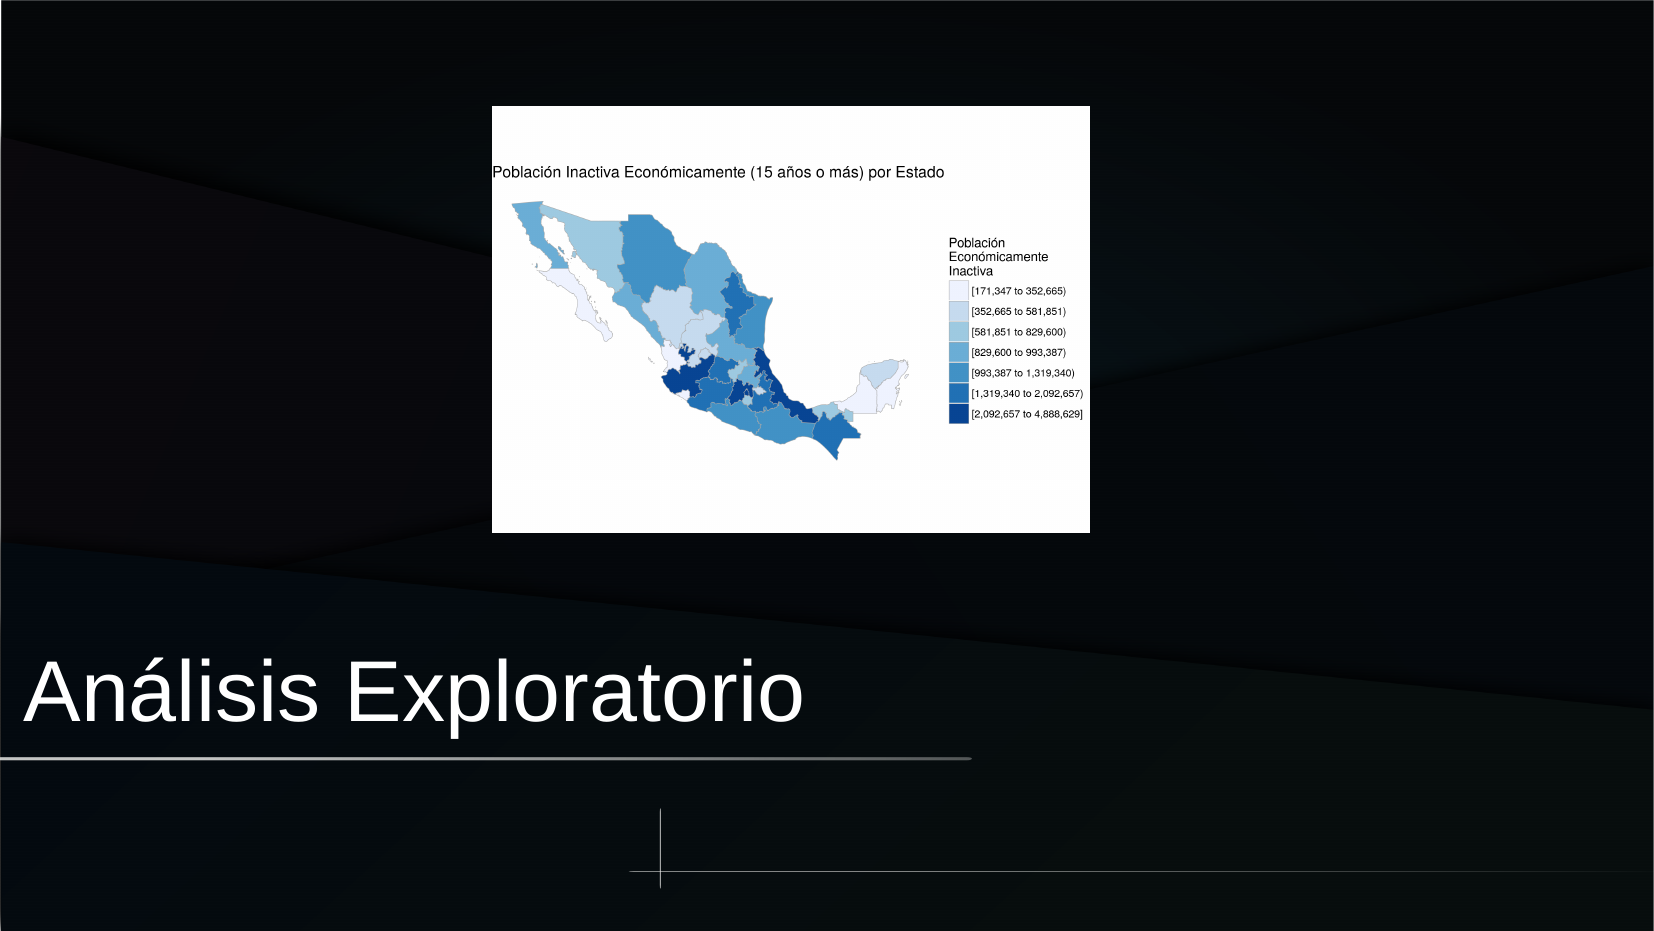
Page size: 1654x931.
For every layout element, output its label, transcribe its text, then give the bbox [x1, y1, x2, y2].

title Análisis Exploratorio [23, 637, 1501, 746]
picture [0, 0, 1654, 931]
